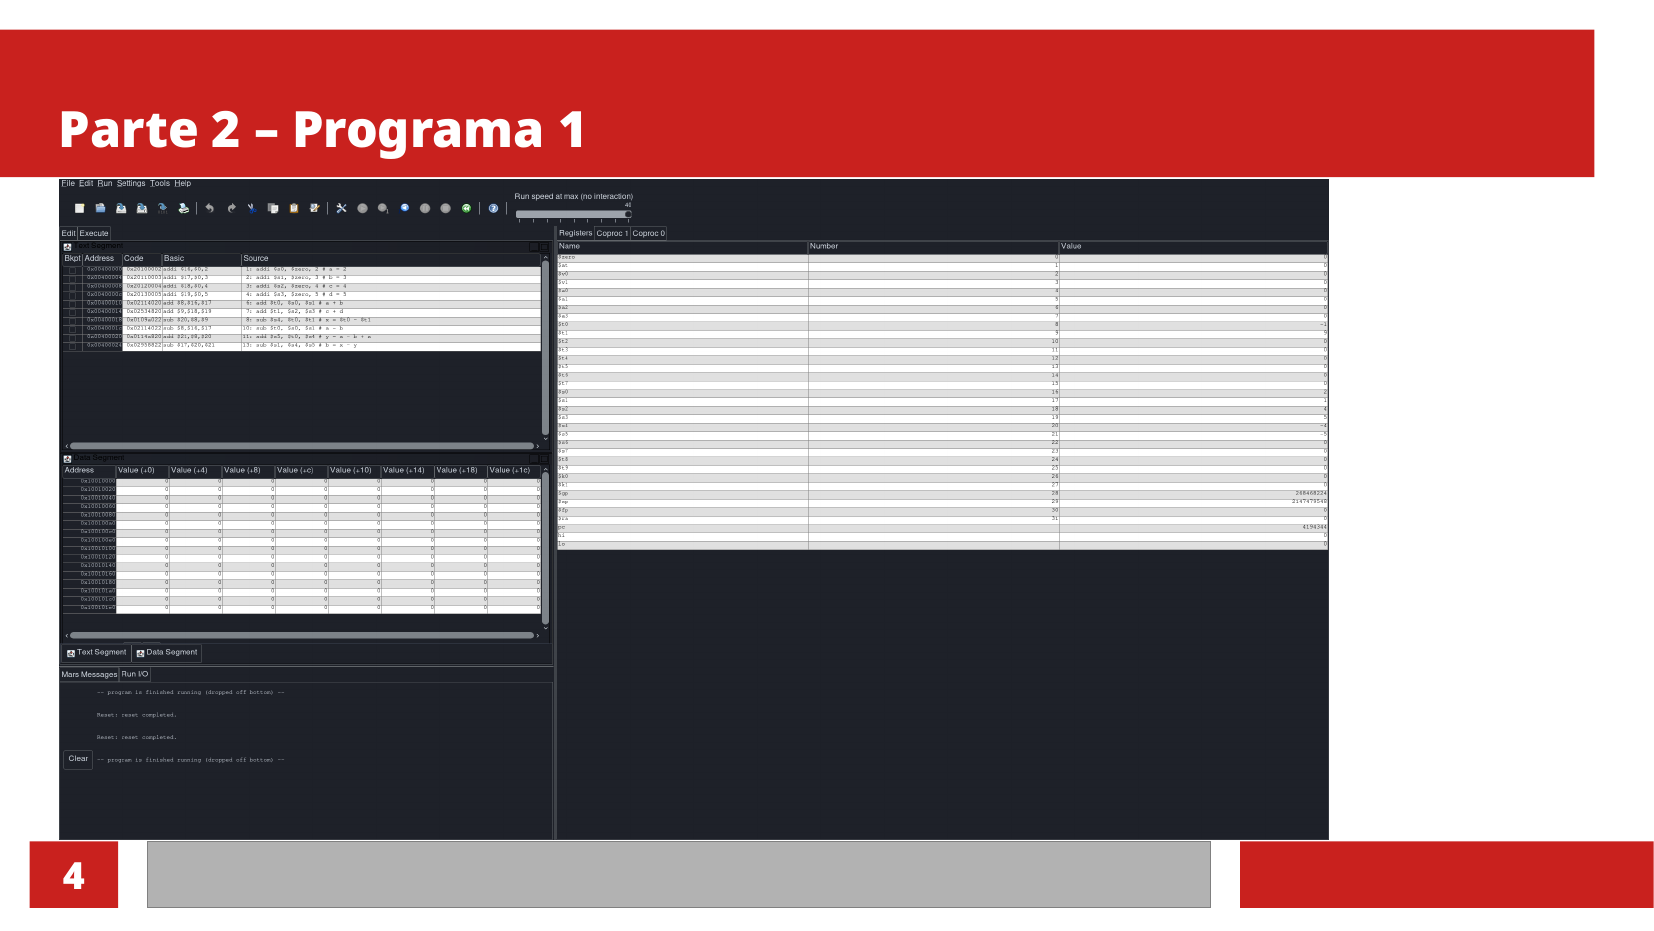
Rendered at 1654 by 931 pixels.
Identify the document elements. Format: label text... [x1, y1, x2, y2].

picture [59, 179, 1329, 840]
title Parte 2 – Programa 1 [59, 44, 1595, 163]
